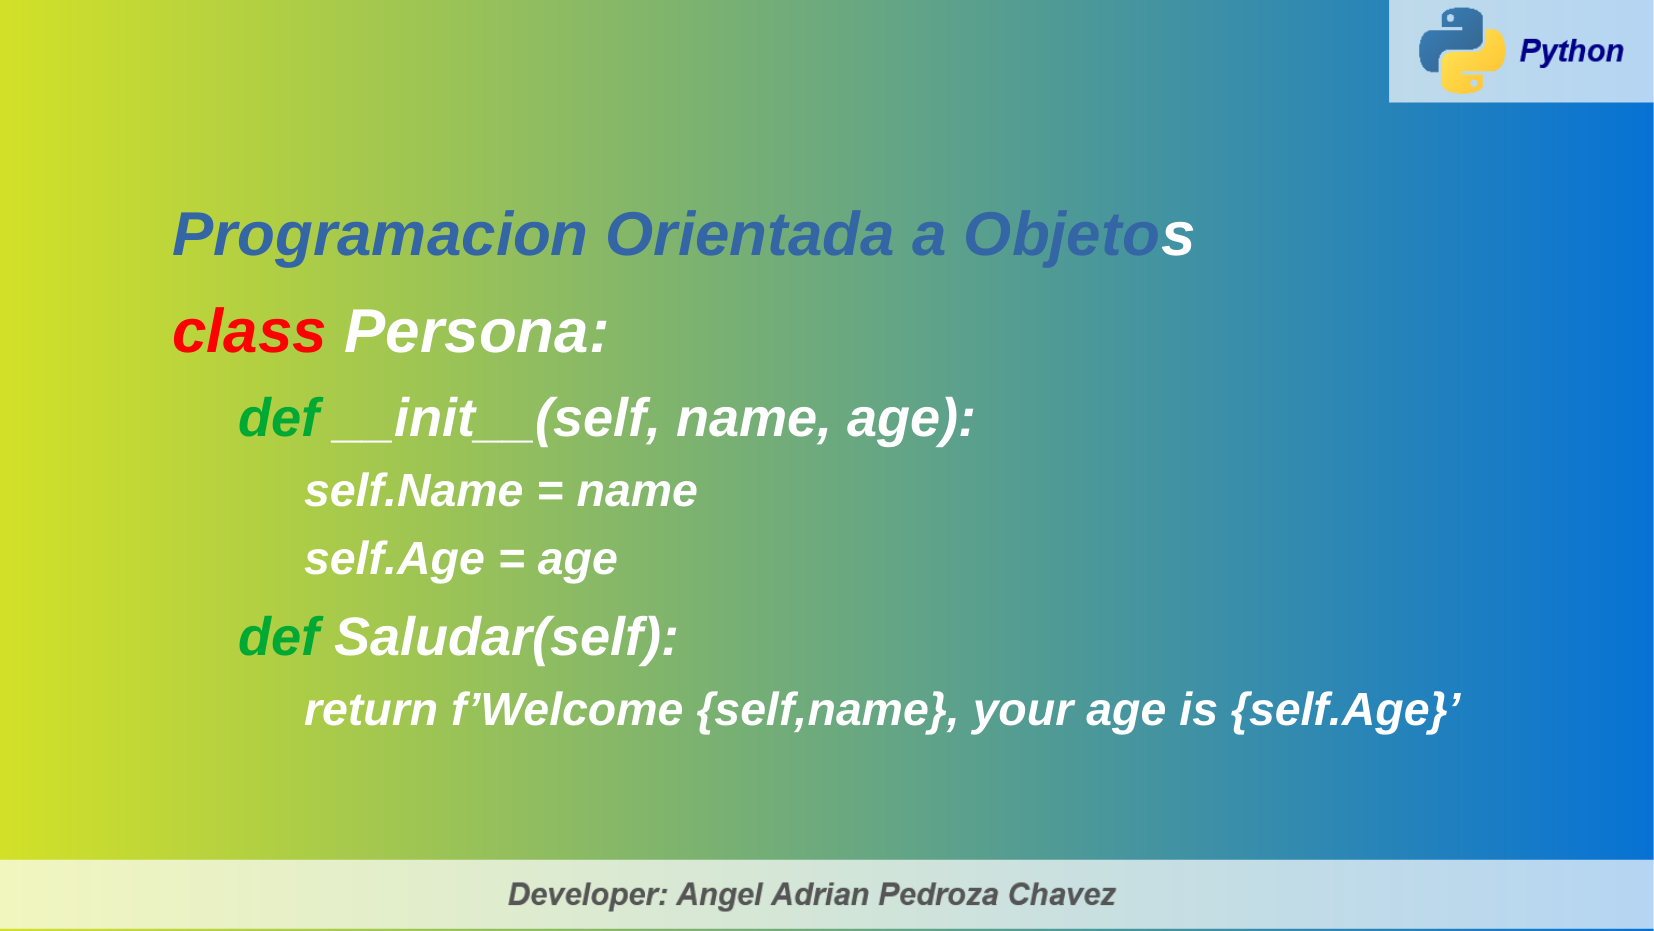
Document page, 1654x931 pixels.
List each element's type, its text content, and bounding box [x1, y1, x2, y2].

list Programacion Orientada a Objetos class Persona: def __init__(self, name, age): self.Name = name self.Age = age def Saludar(self): return f’Welcome {self,name}, your age is {self.Age}’ [106, 198, 1595, 739]
picture [0, 0, 1654, 931]
